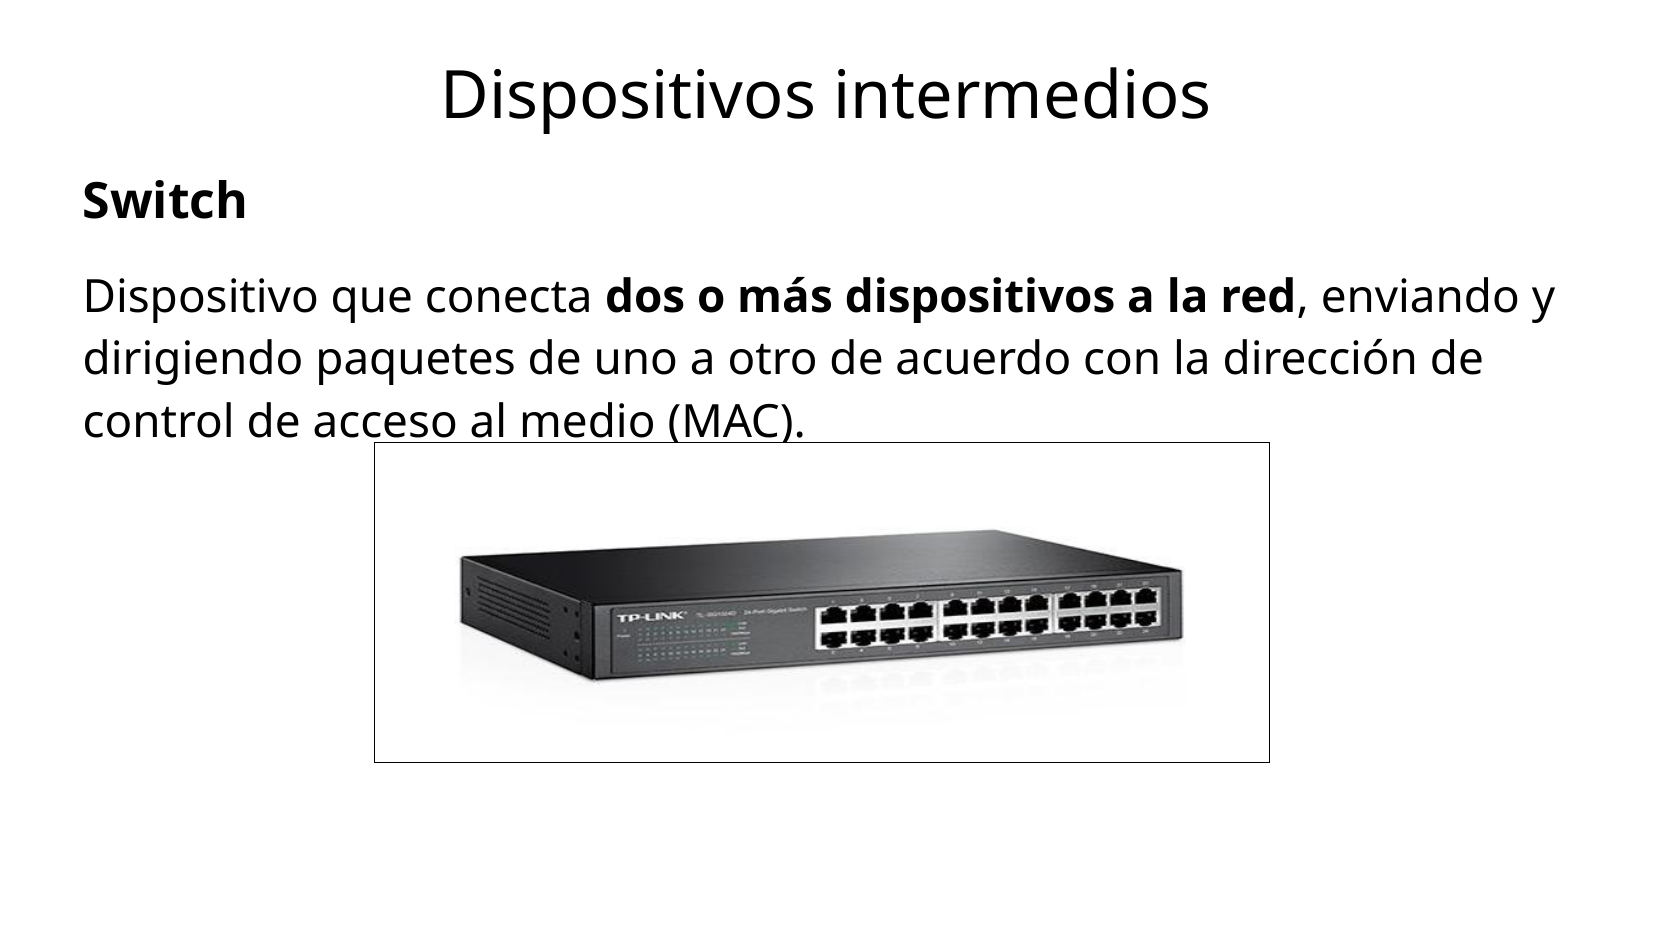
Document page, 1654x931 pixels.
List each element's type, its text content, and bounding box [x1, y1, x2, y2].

title Dispositivos intermedios [82, 37, 1571, 148]
picture [374, 442, 1270, 763]
list Switch Dispositivo que conecta dos o más dispositivos a la red, enviando y dirigiendo paquetes de uno a otro de acuerdo con la dirección de control de acceso al medio (MAC). [82, 165, 1565, 845]
